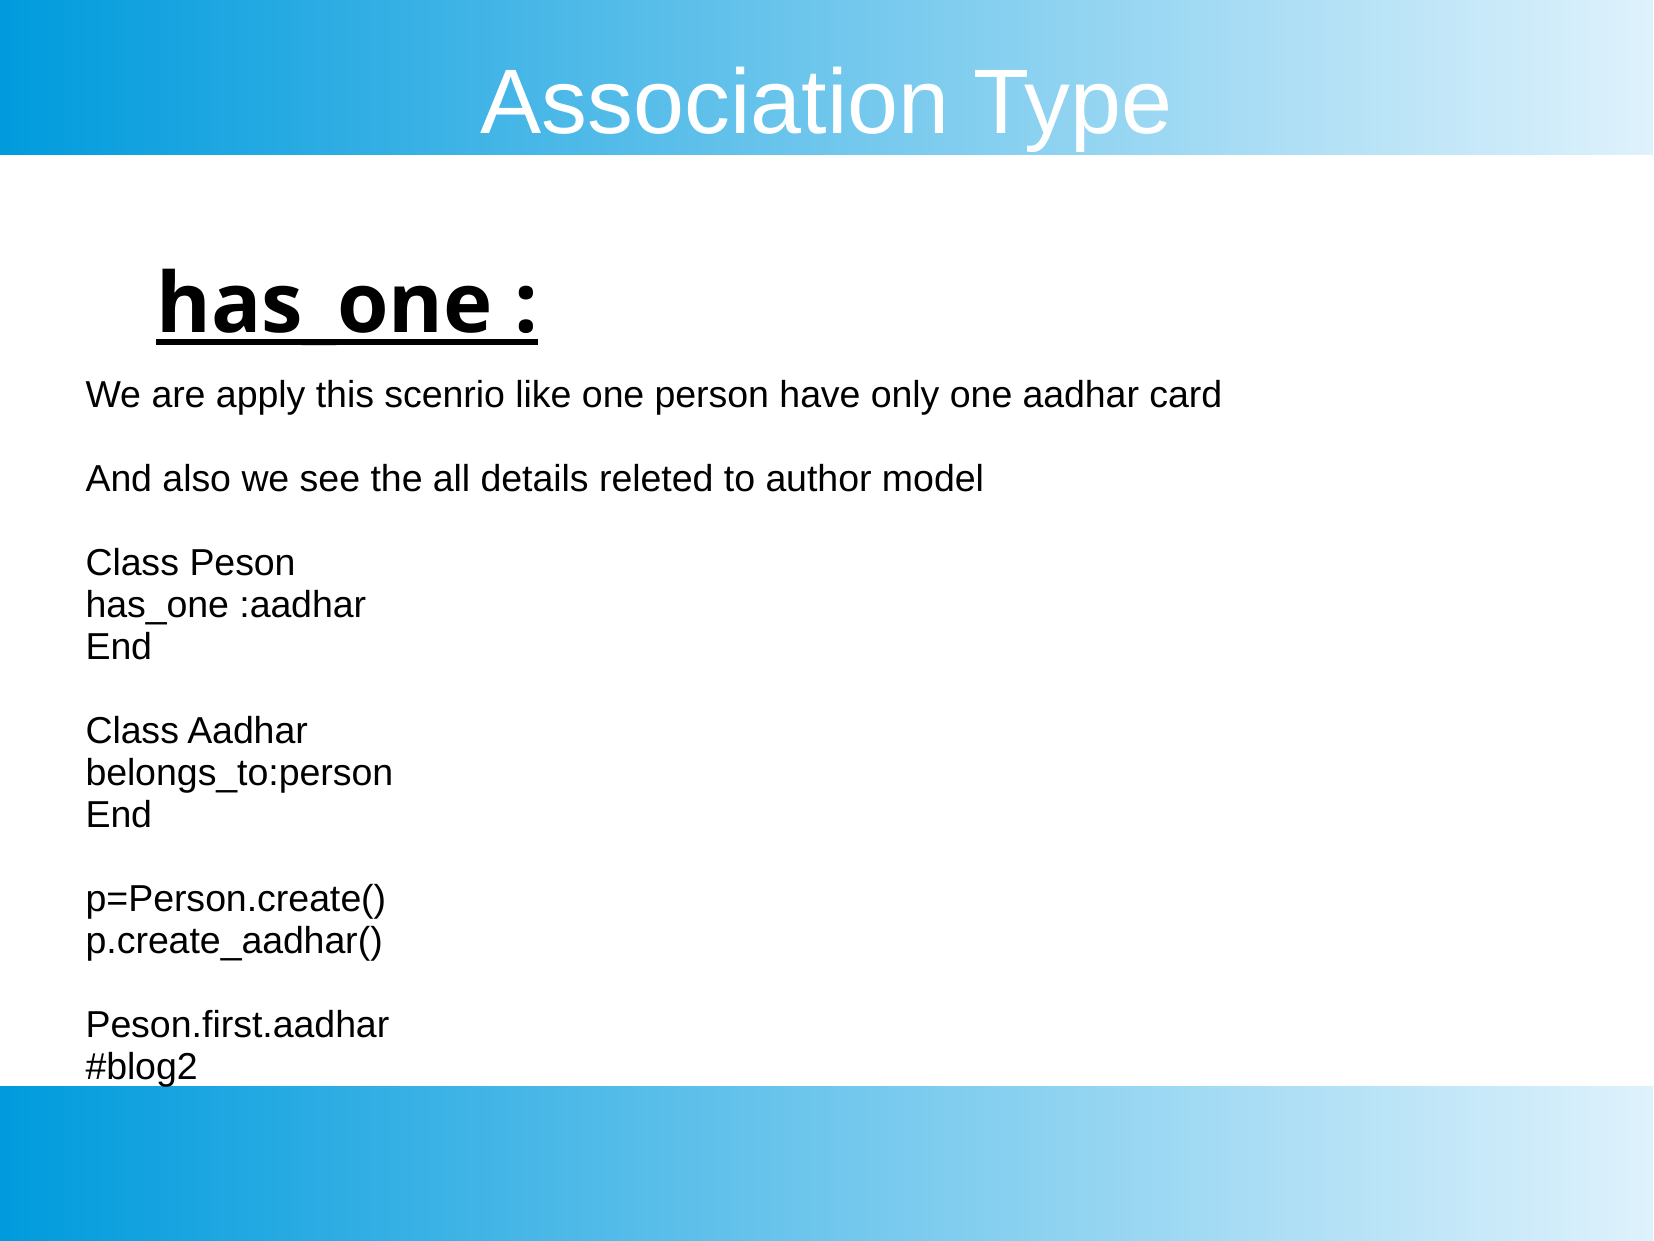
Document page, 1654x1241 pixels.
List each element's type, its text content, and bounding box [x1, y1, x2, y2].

text_box has_one : [141, 236, 539, 362]
title Association Type [82, 49, 1571, 155]
text_box We are apply this scenrio like one person have only one aadhar card And also we see the all details releted to author model Class Peson has_one :aadhar End Class Aadhar belongs_to:person End p=Person.create() p.create_aadhar() Peson.first.aadhar #blog2 [70, 366, 1595, 1101]
